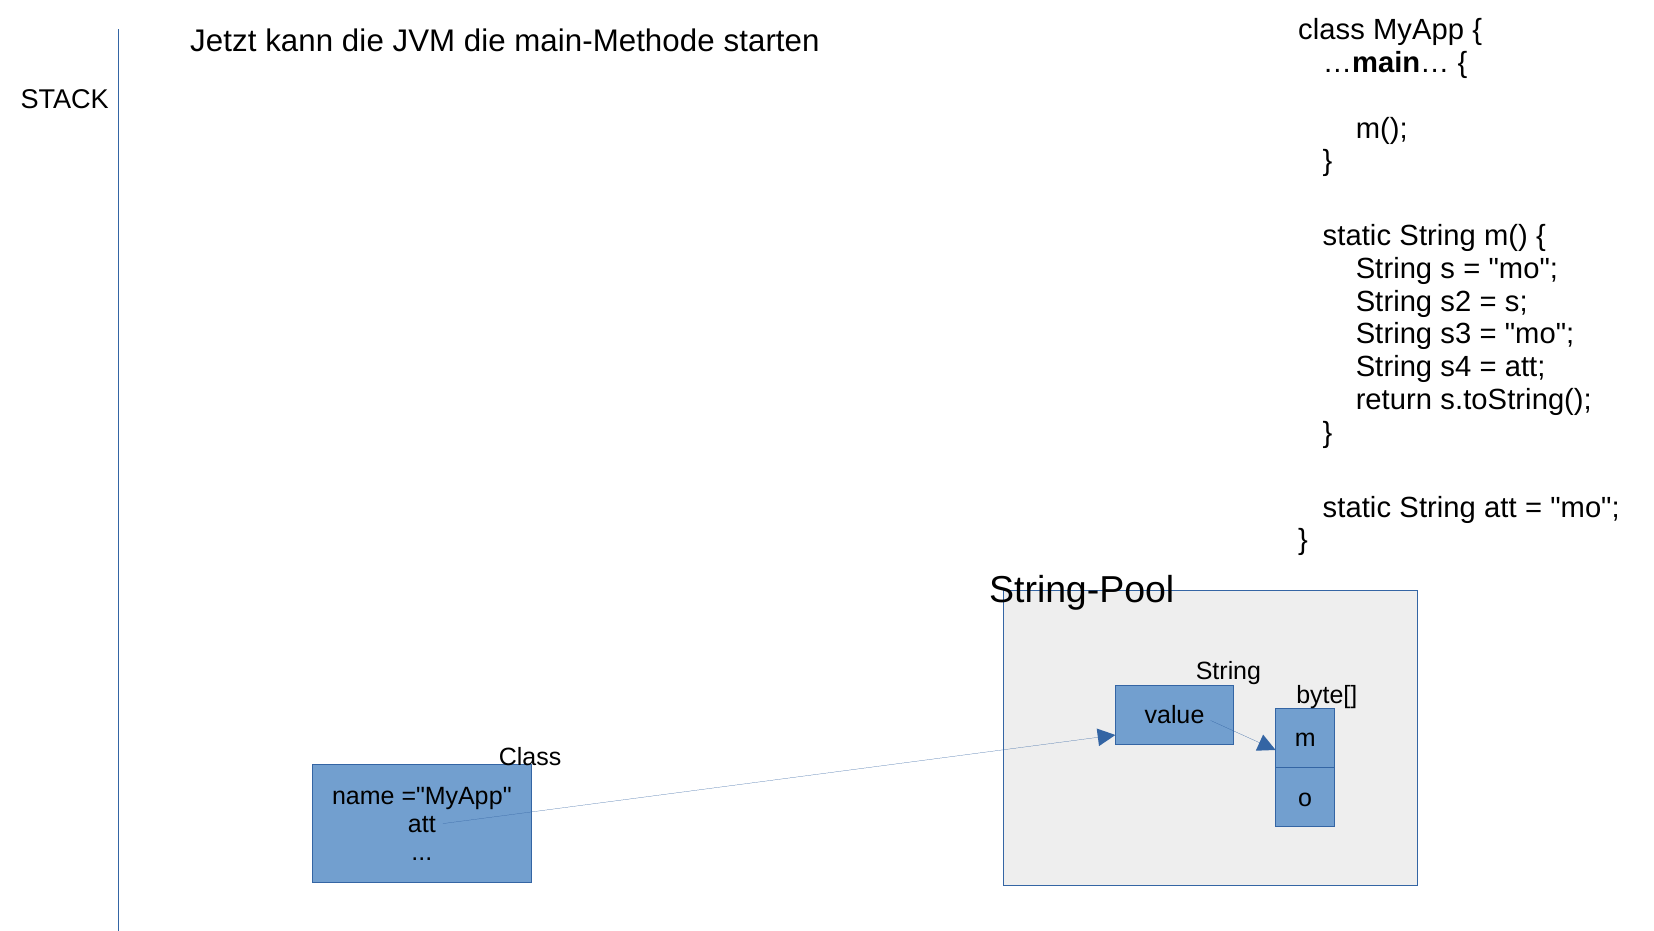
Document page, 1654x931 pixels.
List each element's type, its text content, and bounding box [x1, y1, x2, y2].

text_box value [1115, 685, 1234, 745]
text_box m [1275, 708, 1335, 767]
text_box byte[] [1281, 673, 1373, 717]
text_box String [1181, 649, 1277, 693]
text_box [1003, 590, 1418, 886]
text_box Jetzt kann die JVM die main-Methode starten [175, 16, 836, 66]
text_box o [1275, 767, 1335, 827]
text_box String-Pool [974, 561, 1190, 618]
text_box Class [484, 735, 577, 779]
text_box name ="MyApp" att ... [312, 764, 532, 883]
text_box class MyApp { …main… { m(); } static String m() { String s = "mo"; String s2 = s; String s3 = "mo"; String s4 = att; return s.toString(); } static String att = "mo"; } [1283, 5, 1631, 561]
text_box STACK [5, 76, 124, 122]
